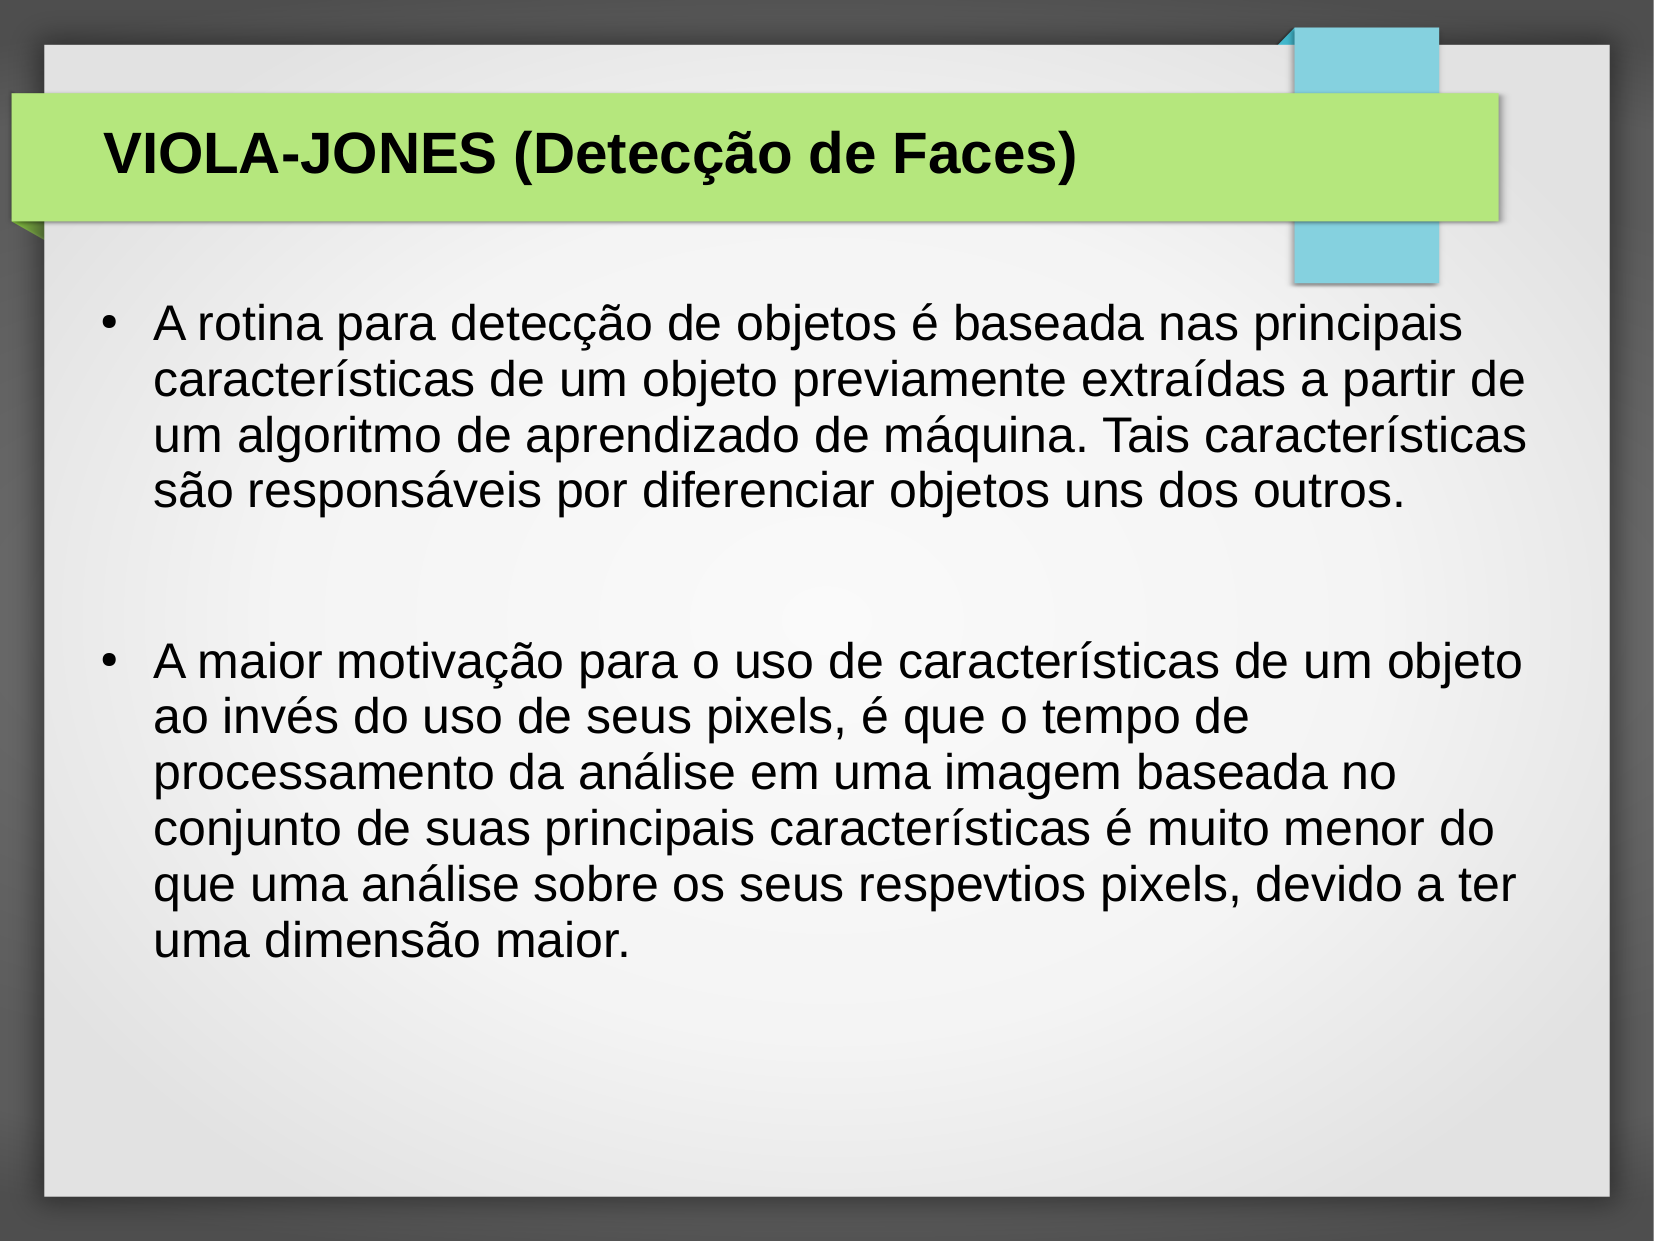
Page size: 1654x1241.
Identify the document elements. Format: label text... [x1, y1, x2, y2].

list A rotina para detecção de objetos é baseada nas principais características de um objeto previamente extraídas a partir de um algoritmo de aprendizado de máquina. Tais características são responsáveis por diferenciar objetos uns dos outros. A maior motivação para o uso de características de um objeto ao invés do uso de seus pixels, é que o tempo de processamento da análise em uma imagem baseada no conjunto de suas principais características é muito menor do que uma análise sobre os seus respevtios pixels, devido a ter uma dimensão maior. [82, 295, 1571, 1015]
picture [0, 0, 1654, 1241]
title VIOLA-JONES (Detecção de Faces) [82, 94, 1264, 213]
